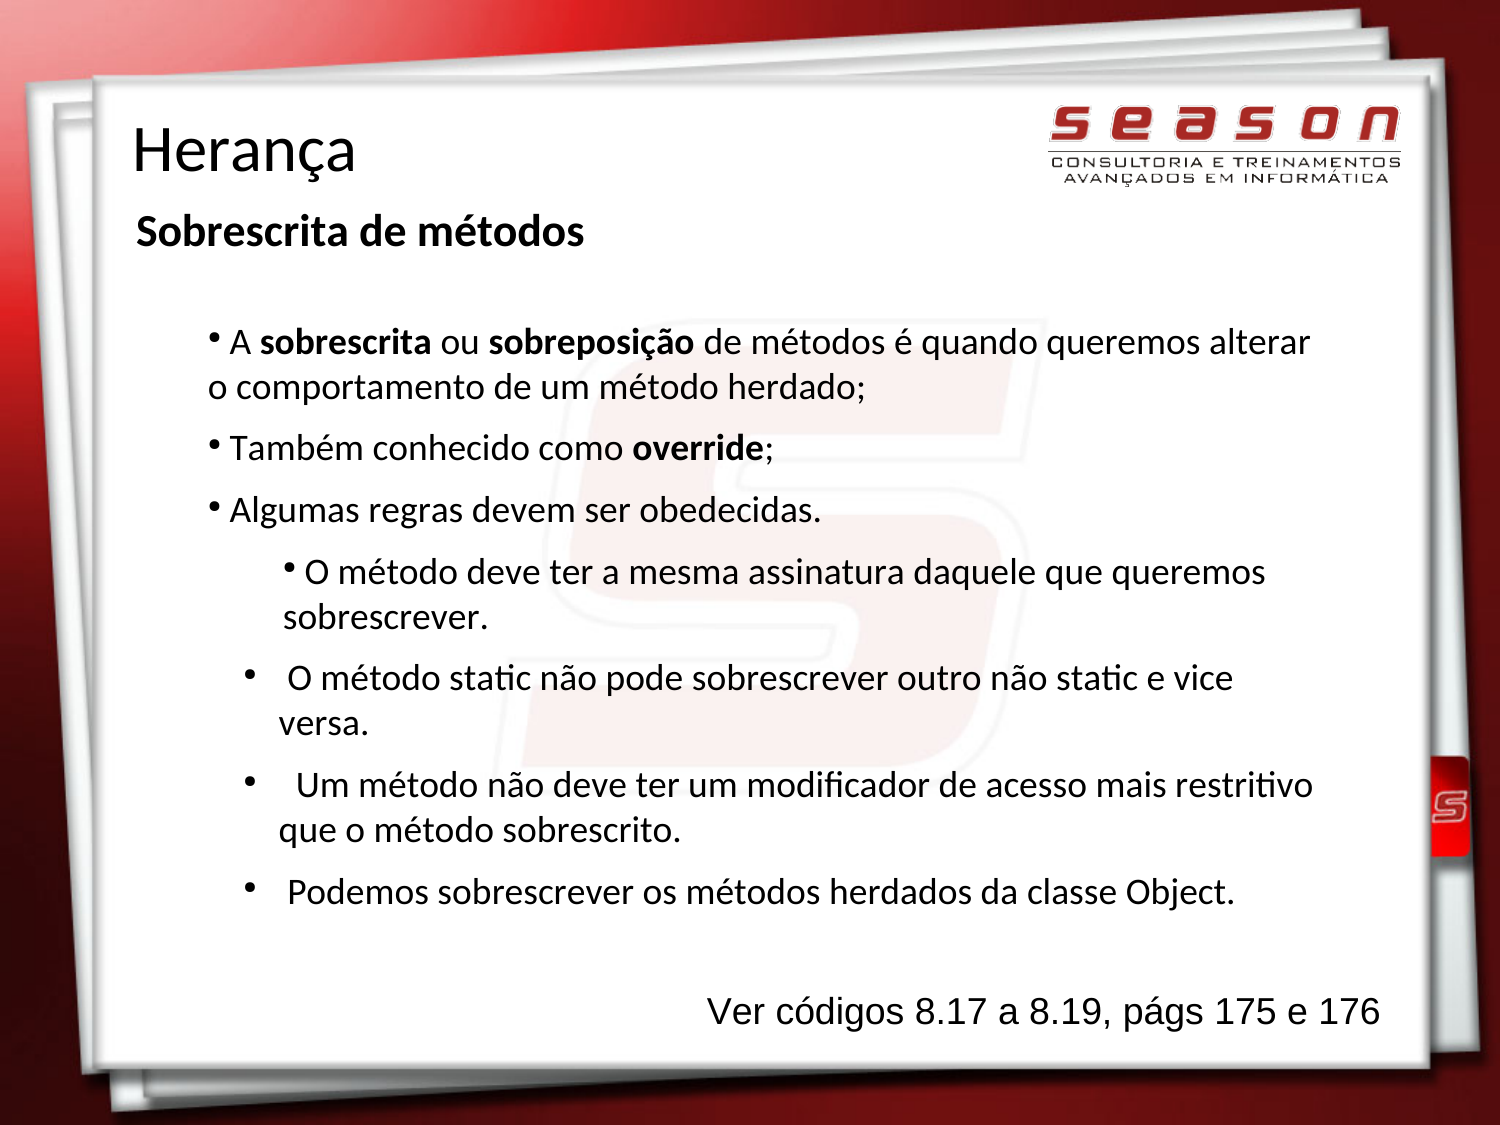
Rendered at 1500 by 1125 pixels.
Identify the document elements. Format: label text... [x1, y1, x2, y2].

text_box Ver códigos 8.17 a 8.19, págs 175 e 176 [661, 979, 1396, 1040]
text_box A sobrescrita ou sobreposição de métodos é quando queremos alterar o comportamento de um método herdado; Também conhecido como override; Algumas regras devem ser obedecidas. O método deve ter a mesma assinatura daquele que queremos sobrescrever. O método static não pode sobrescrever outro não static e vice versa. Um método não deve ter um modificador de acesso mais restritivo que o método sobrescrito. Podemos sobrescrever os métodos herdados da classe Object. [207, 271, 1328, 957]
text_box Sobrescrita de métodos [119, 200, 1240, 256]
title Herança [118, 33, 1394, 257]
picture [0, 0, 1500, 1125]
